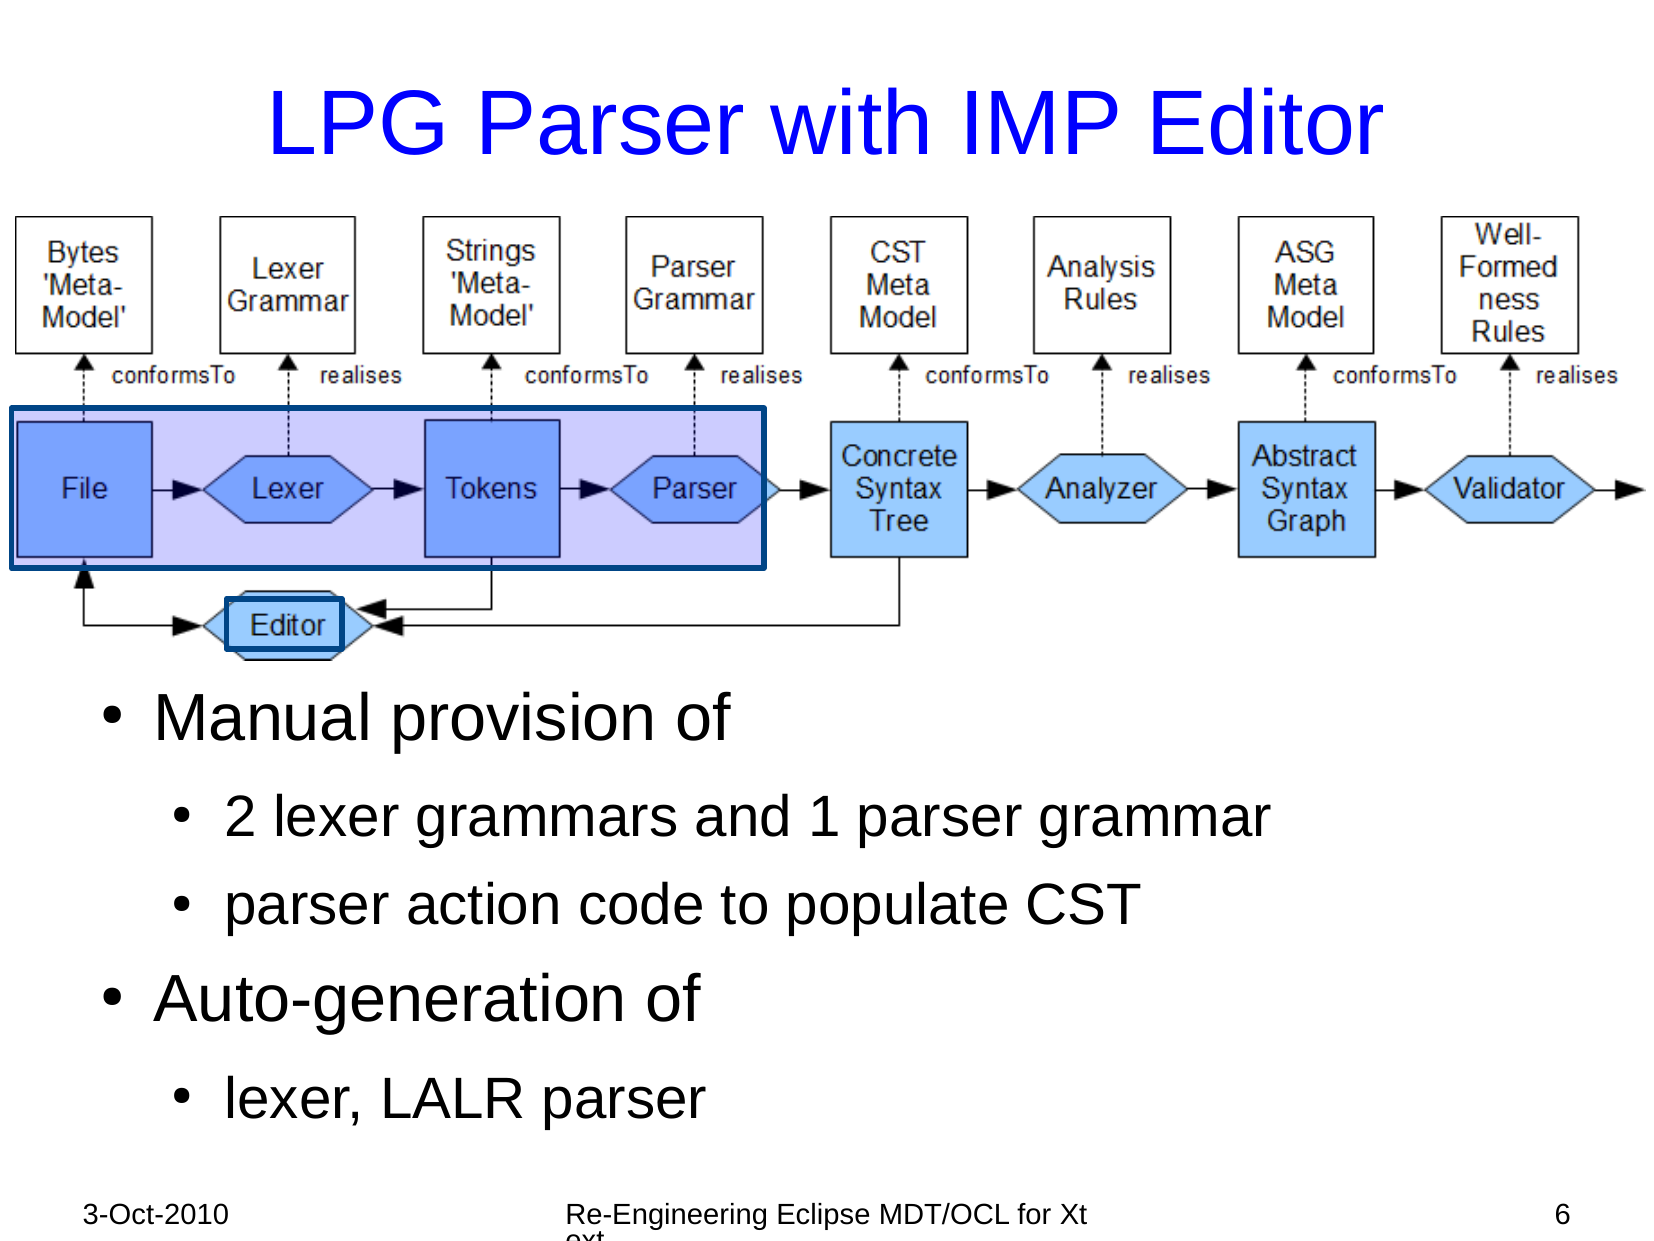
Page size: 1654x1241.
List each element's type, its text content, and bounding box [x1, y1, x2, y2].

text_box [226, 598, 342, 649]
list Manual provision of 2 lexer grammars and 1 parser grammar parser action code to populate CST Auto-generation of lexer, LALR parser [82, 679, 1571, 1182]
title LPG Parser with IMP Editor [82, 56, 1571, 189]
picture [15, 216, 1646, 661]
text_box [11, 408, 764, 569]
